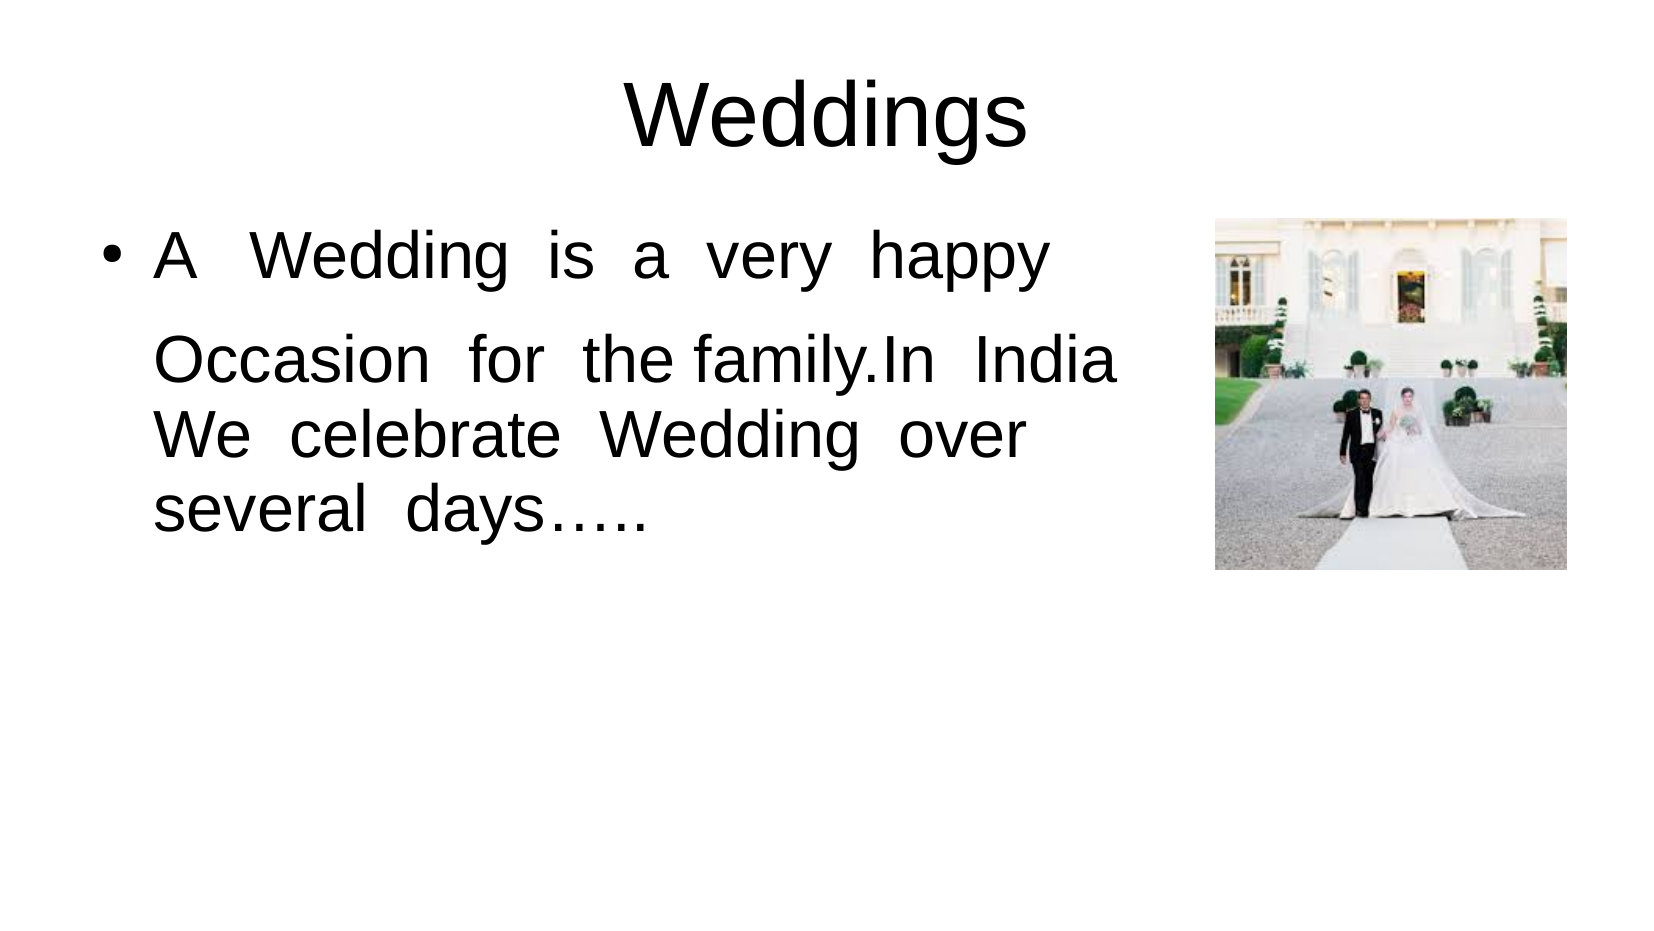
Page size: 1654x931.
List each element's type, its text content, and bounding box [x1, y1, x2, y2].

list A Wedding is a very happy Occasion for the family.In India We celebrate Wedding over several days….. [82, 217, 1141, 758]
picture [1215, 218, 1567, 571]
title Weddings [82, 37, 1571, 193]
